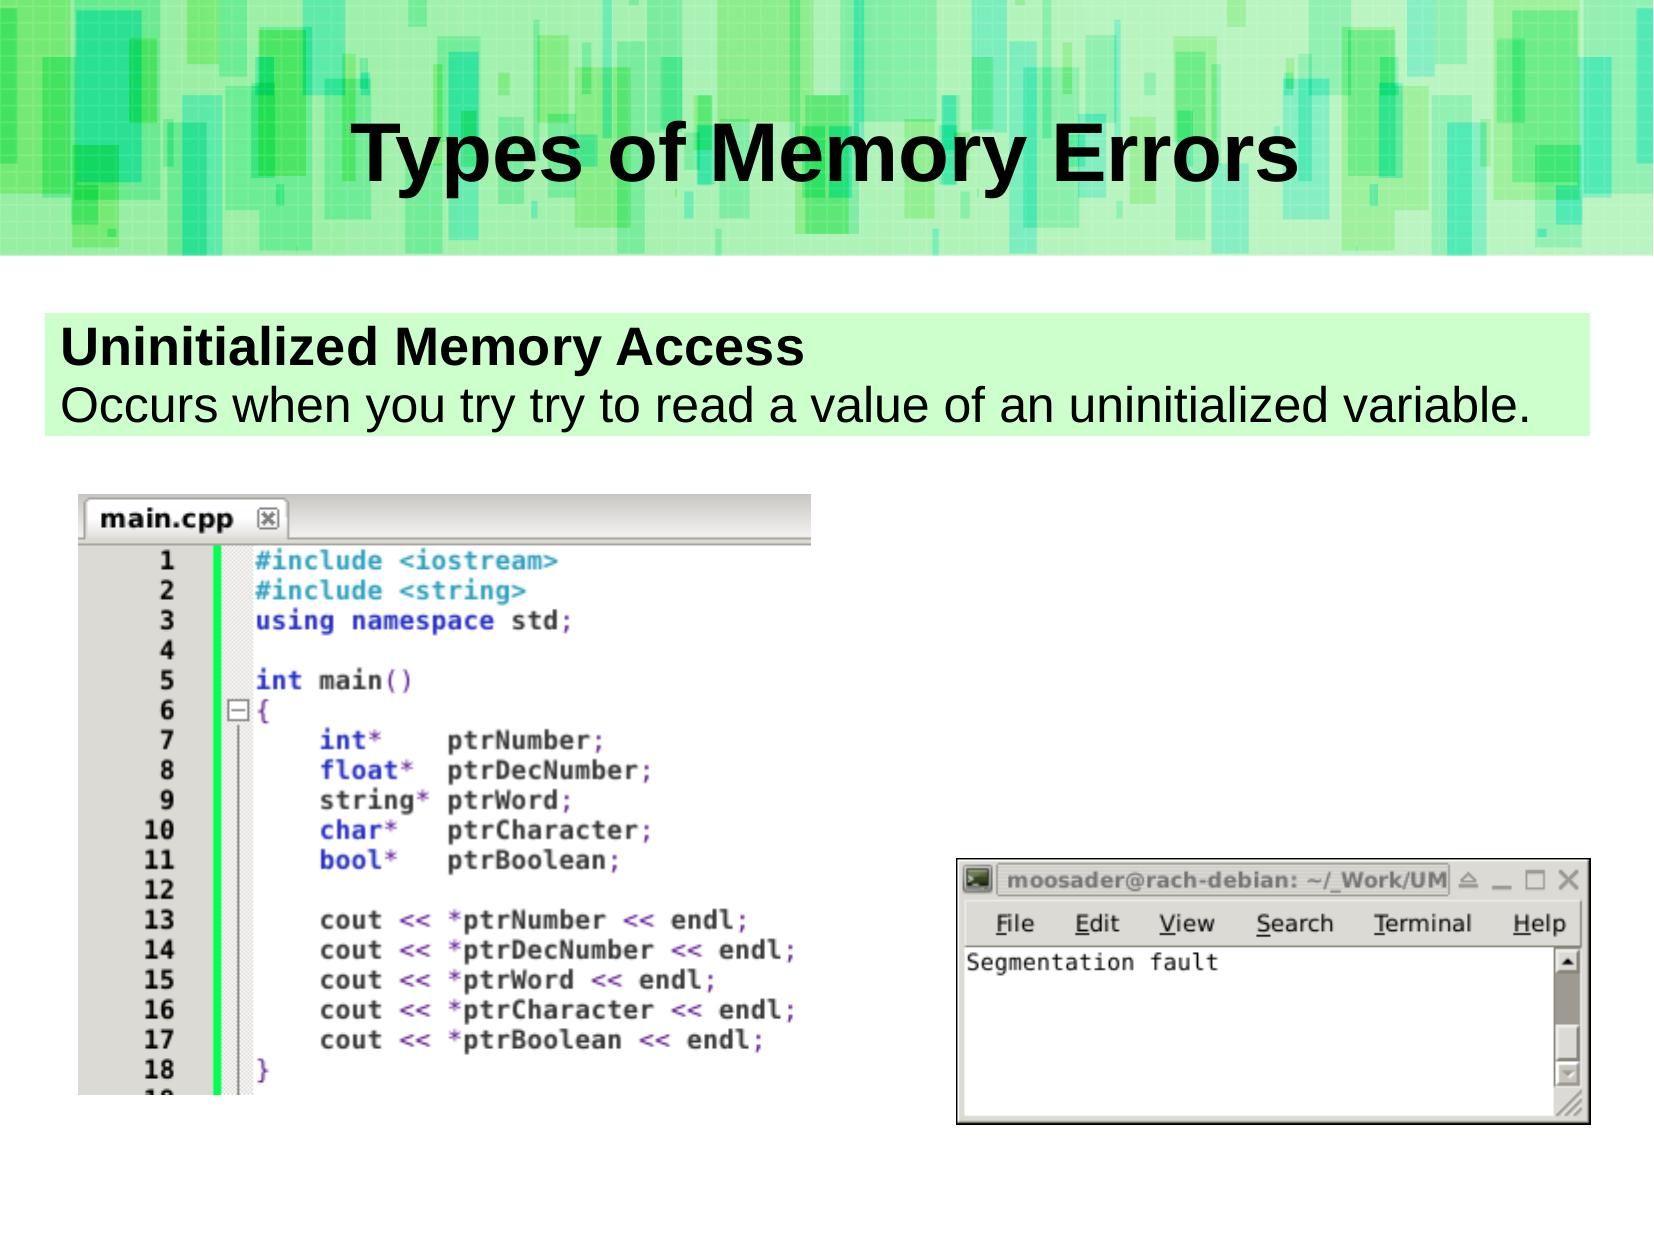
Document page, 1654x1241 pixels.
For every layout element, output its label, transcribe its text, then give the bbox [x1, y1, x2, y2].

title Types of Memory Errors [82, 49, 1571, 257]
picture [0, 0, 1654, 1241]
text_box Uninitialized Memory Access Occurs when you try try to read a value of an uninitialized variable. [45, 313, 1591, 437]
